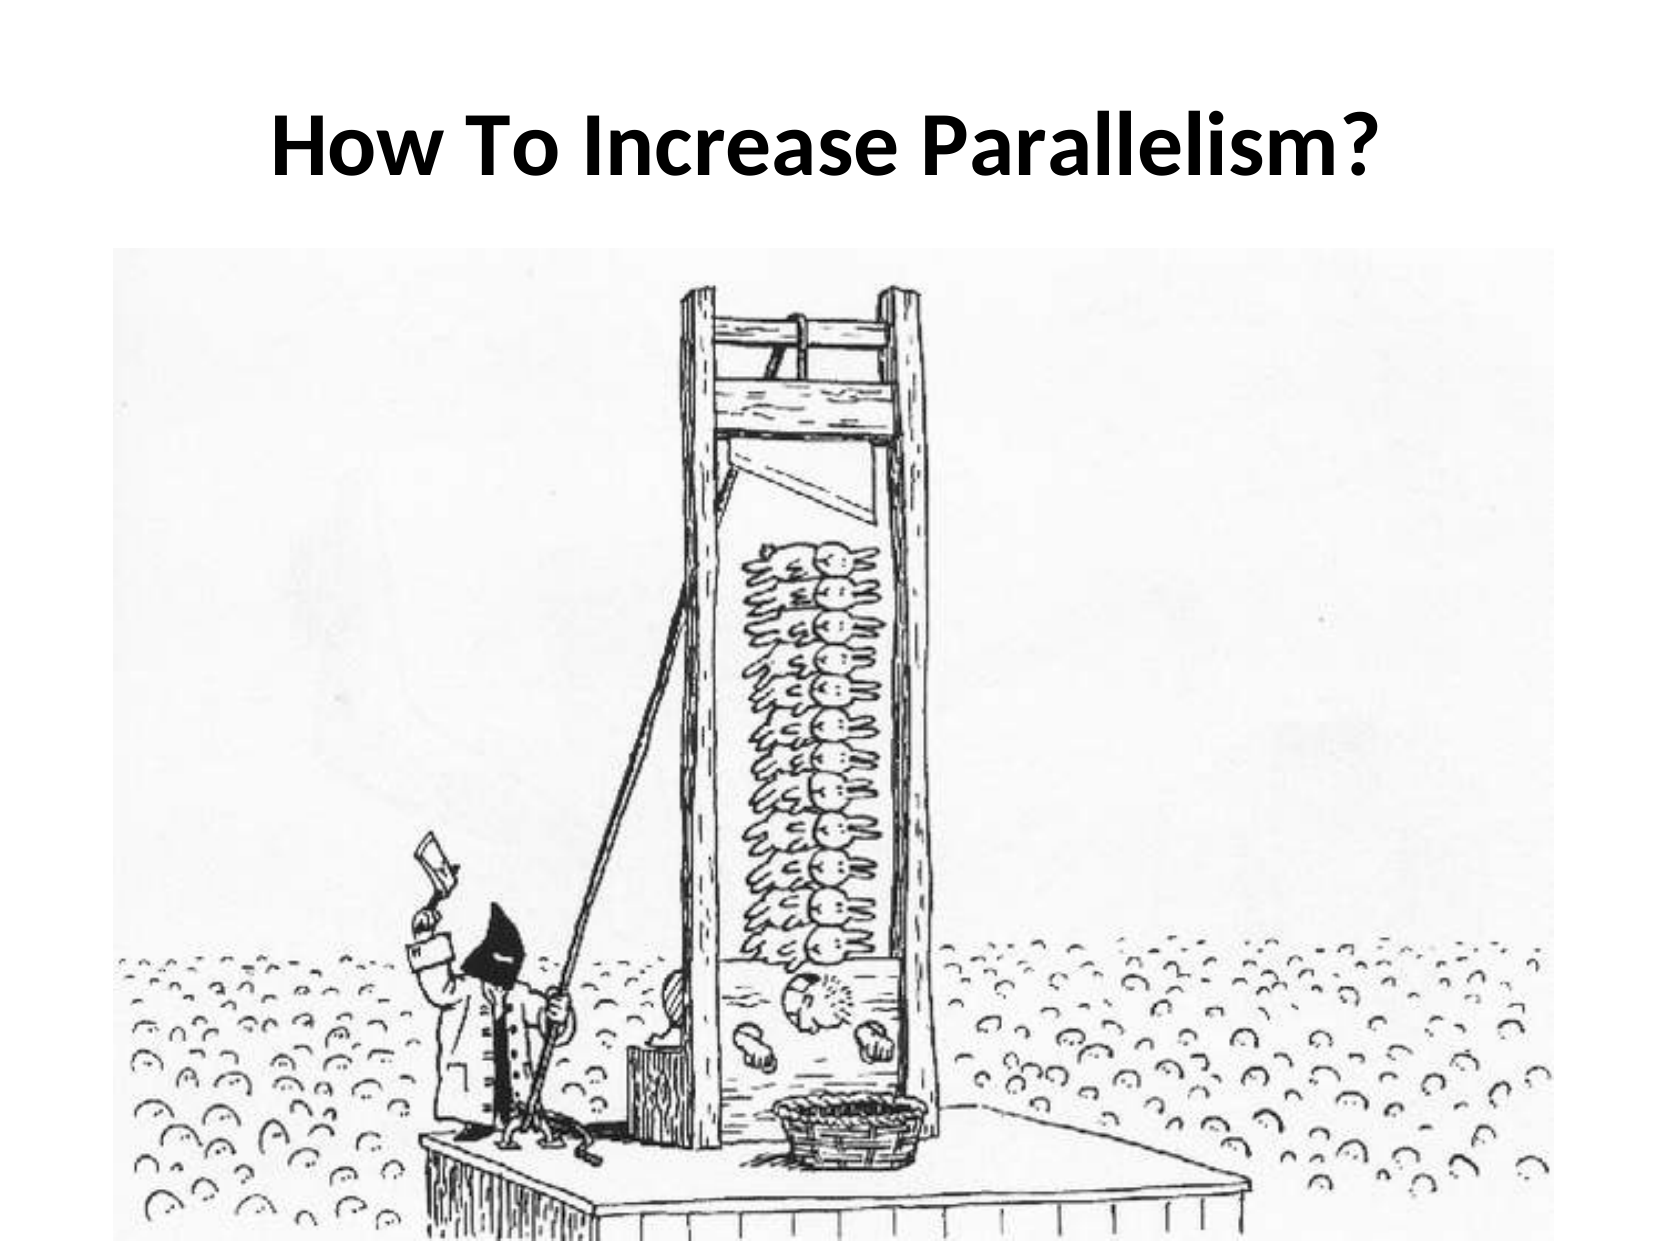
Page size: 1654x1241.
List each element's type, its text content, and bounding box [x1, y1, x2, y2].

title How To Increase Parallelism? [82, 49, 1571, 257]
picture [113, 248, 1554, 1241]
